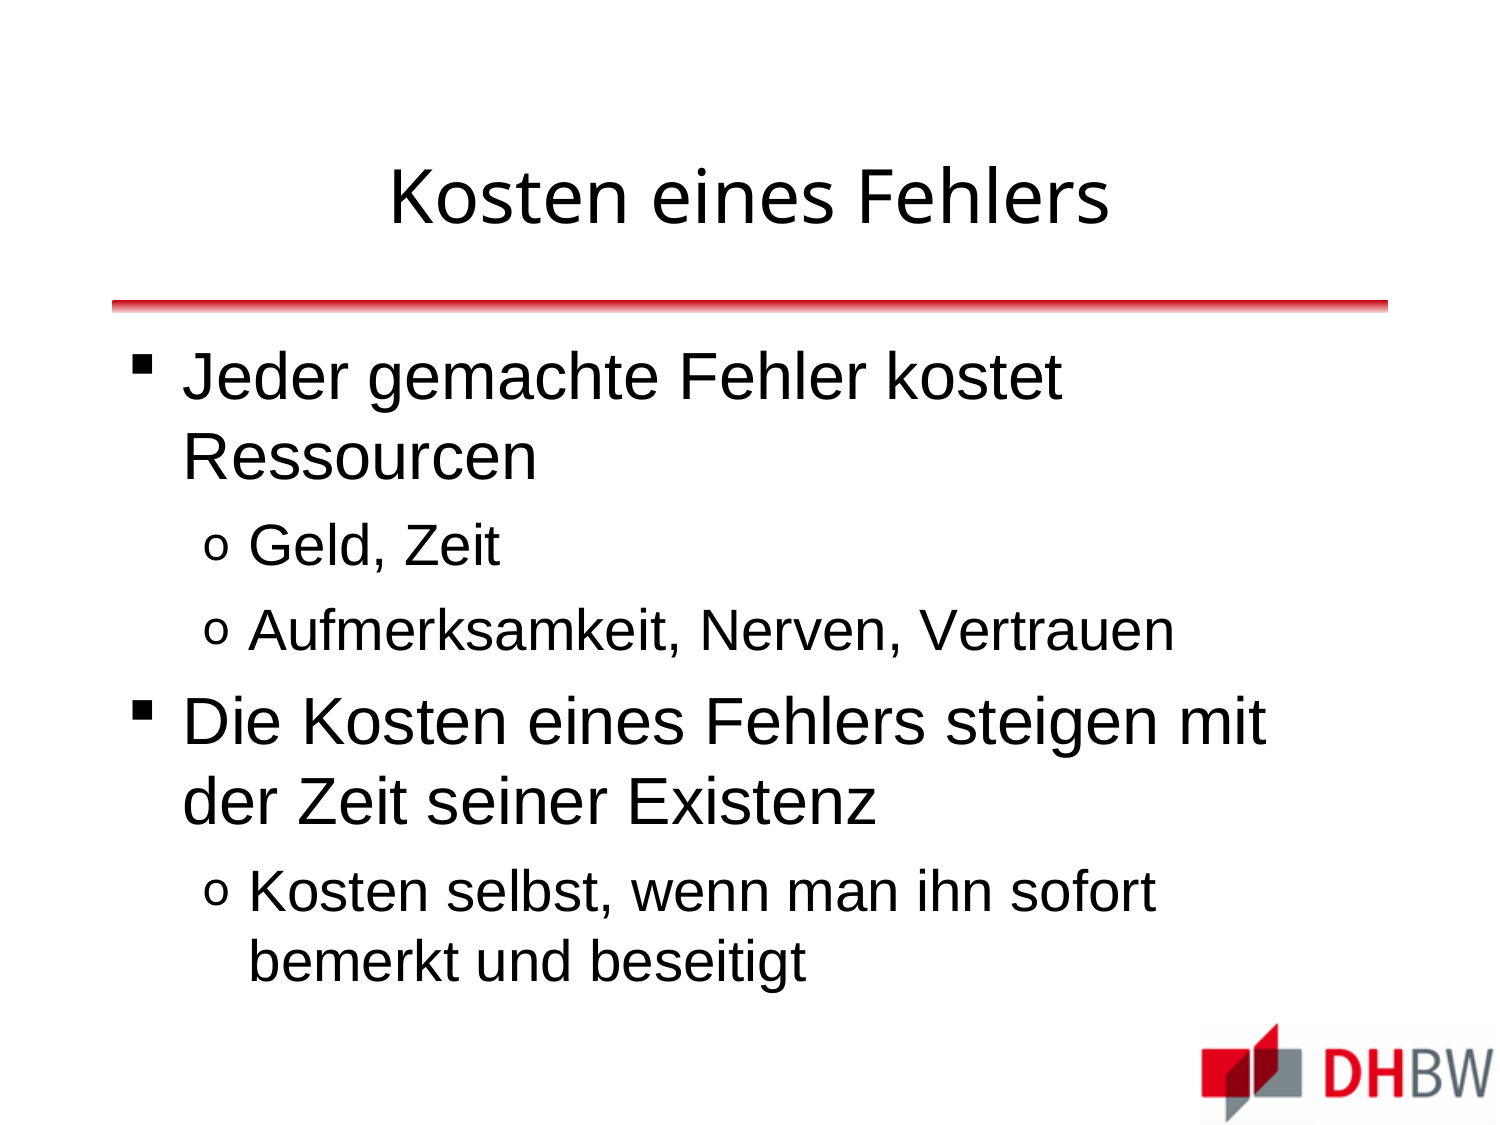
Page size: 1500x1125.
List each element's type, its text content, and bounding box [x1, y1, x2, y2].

list Jeder gemachte Fehler kostet Ressourcen Geld, Zeit Aufmerksamkeit, Nerven, Vertrauen Die Kosten eines Fehlers steigen mit der Zeit seiner Existenz Kosten selbst, wenn man ihn sofort bemerkt und beseitigt [112, 324, 1388, 1051]
picture [1200, 1021, 1495, 1125]
title Kosten eines Fehlers [112, 99, 1388, 288]
